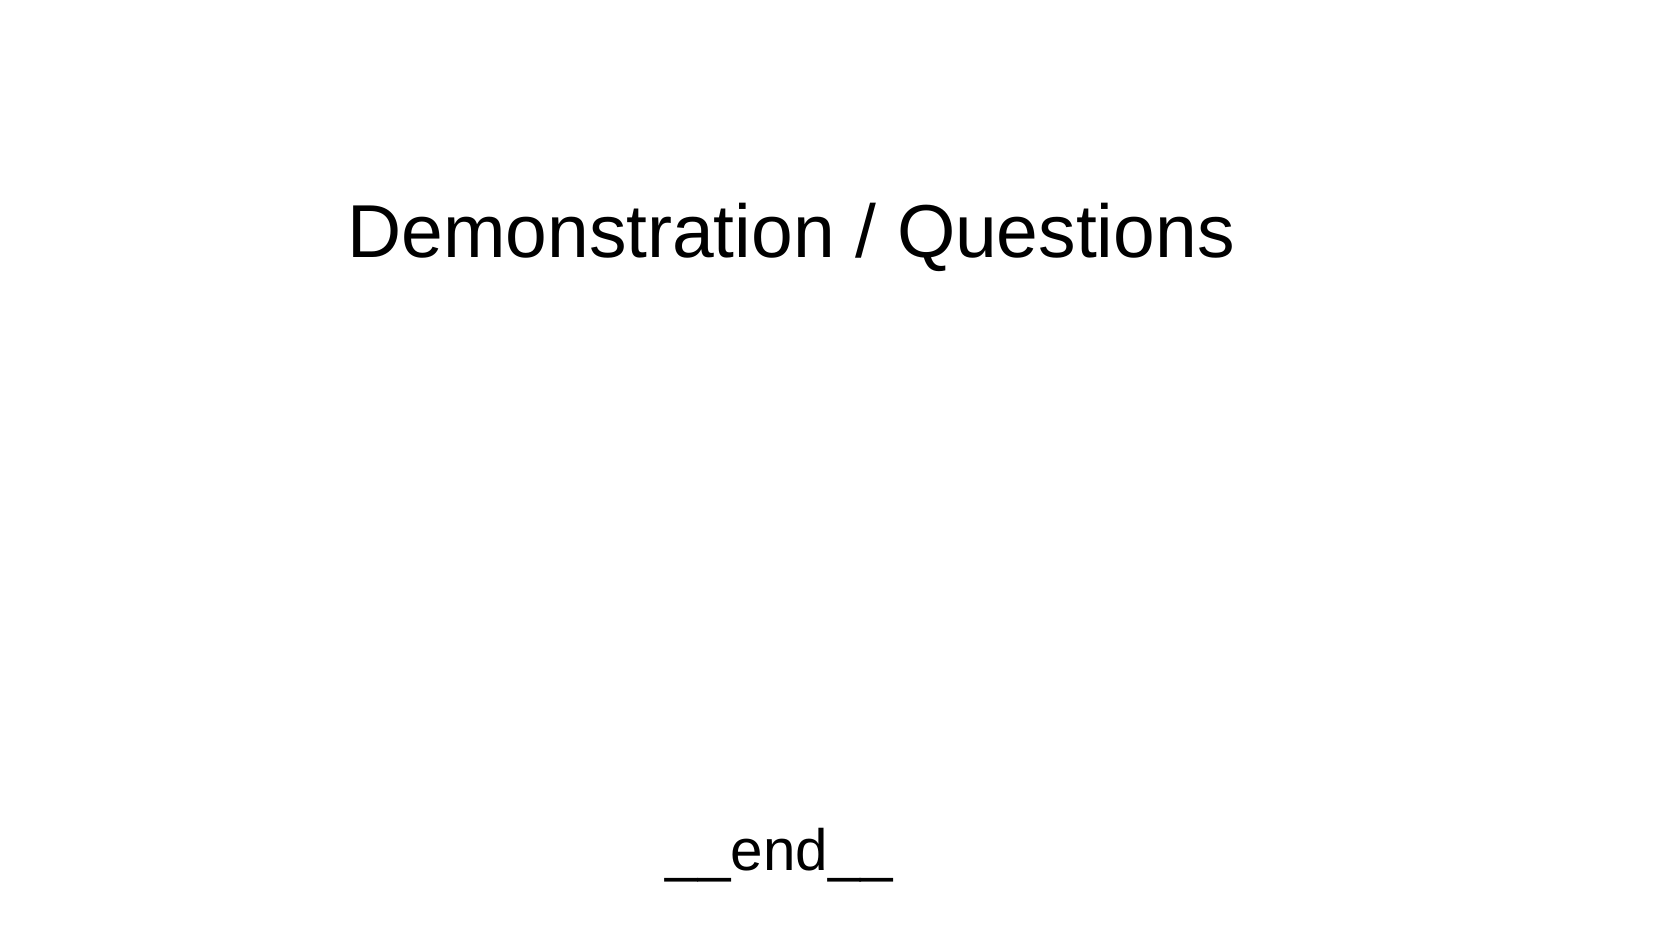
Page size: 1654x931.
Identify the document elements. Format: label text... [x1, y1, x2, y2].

text_box __end__ [35, 791, 1524, 910]
title Demonstration / Questions [47, 188, 1536, 274]
